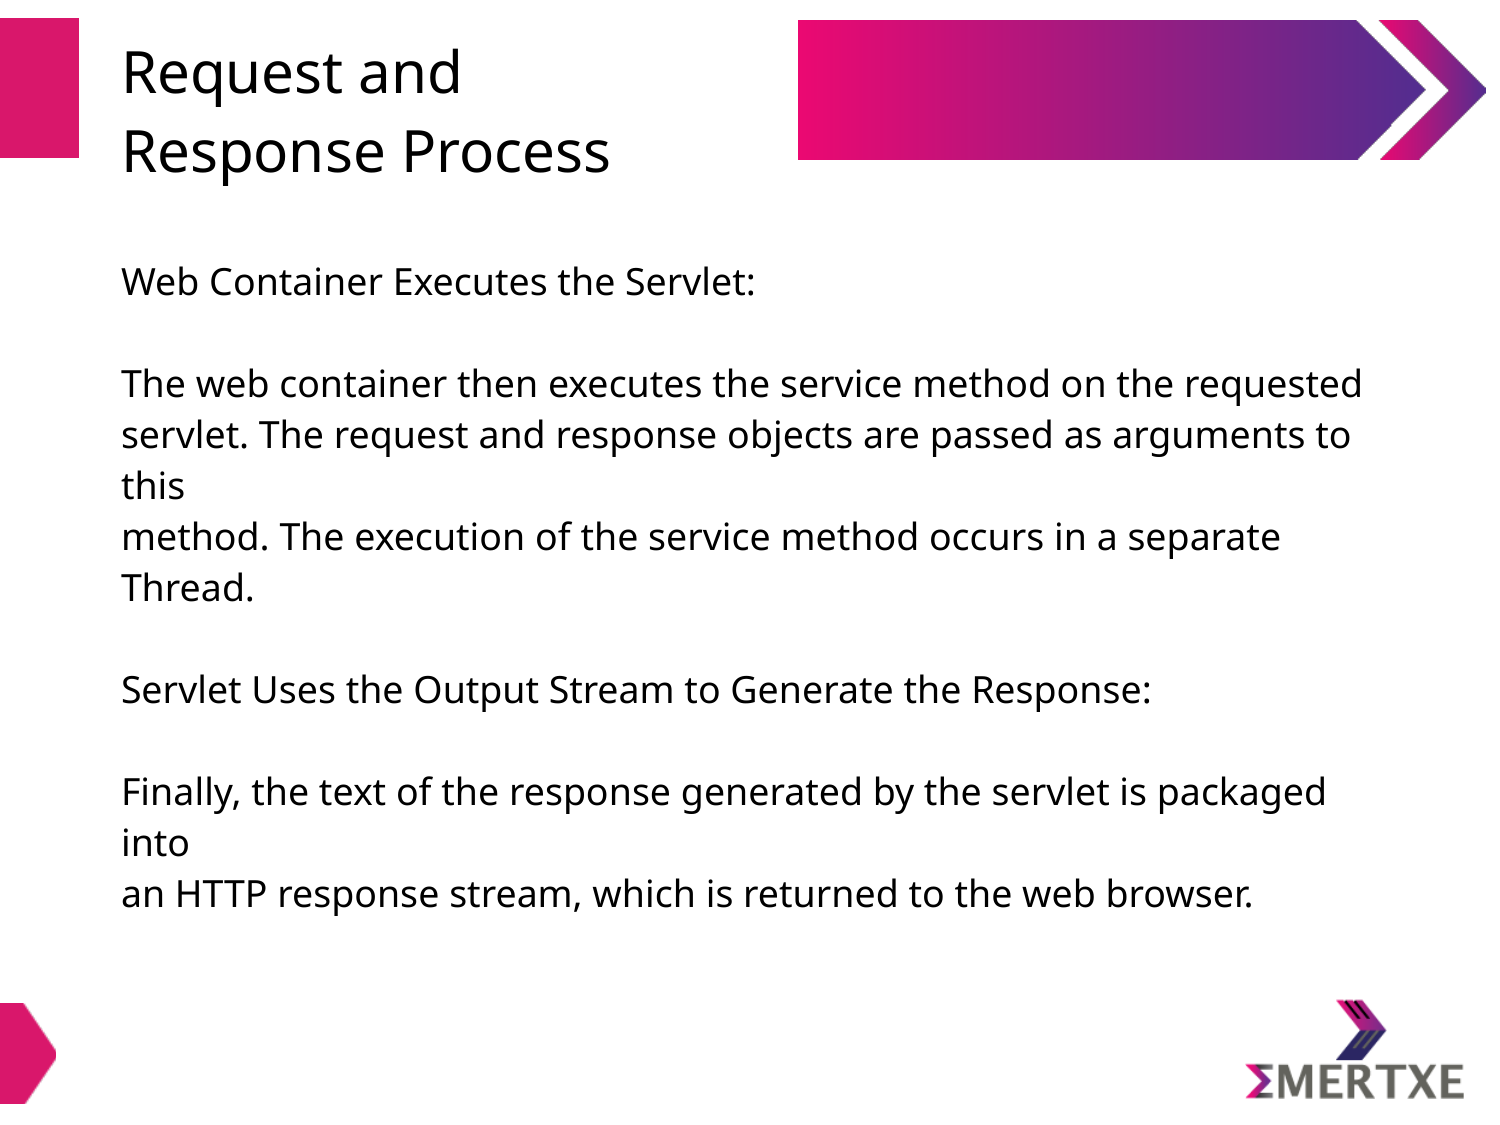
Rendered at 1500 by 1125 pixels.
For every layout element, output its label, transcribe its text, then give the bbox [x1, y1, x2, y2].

text_box Web Container Executes the Servlet: The web container then executes the service method on the requested servlet. The request and response objects are passed as arguments to this method. The execution of the service method occurs in a separate Thread. Servlet Uses the Output Stream to Generate the Response: Finally, the text of the response generated by the servlet is packaged into an HTTP response stream, which is returned to the web browser. [106, 248, 1406, 879]
picture [1245, 996, 1465, 1099]
text_box Request and Response Process [106, 23, 756, 175]
picture [798, 20, 1486, 160]
